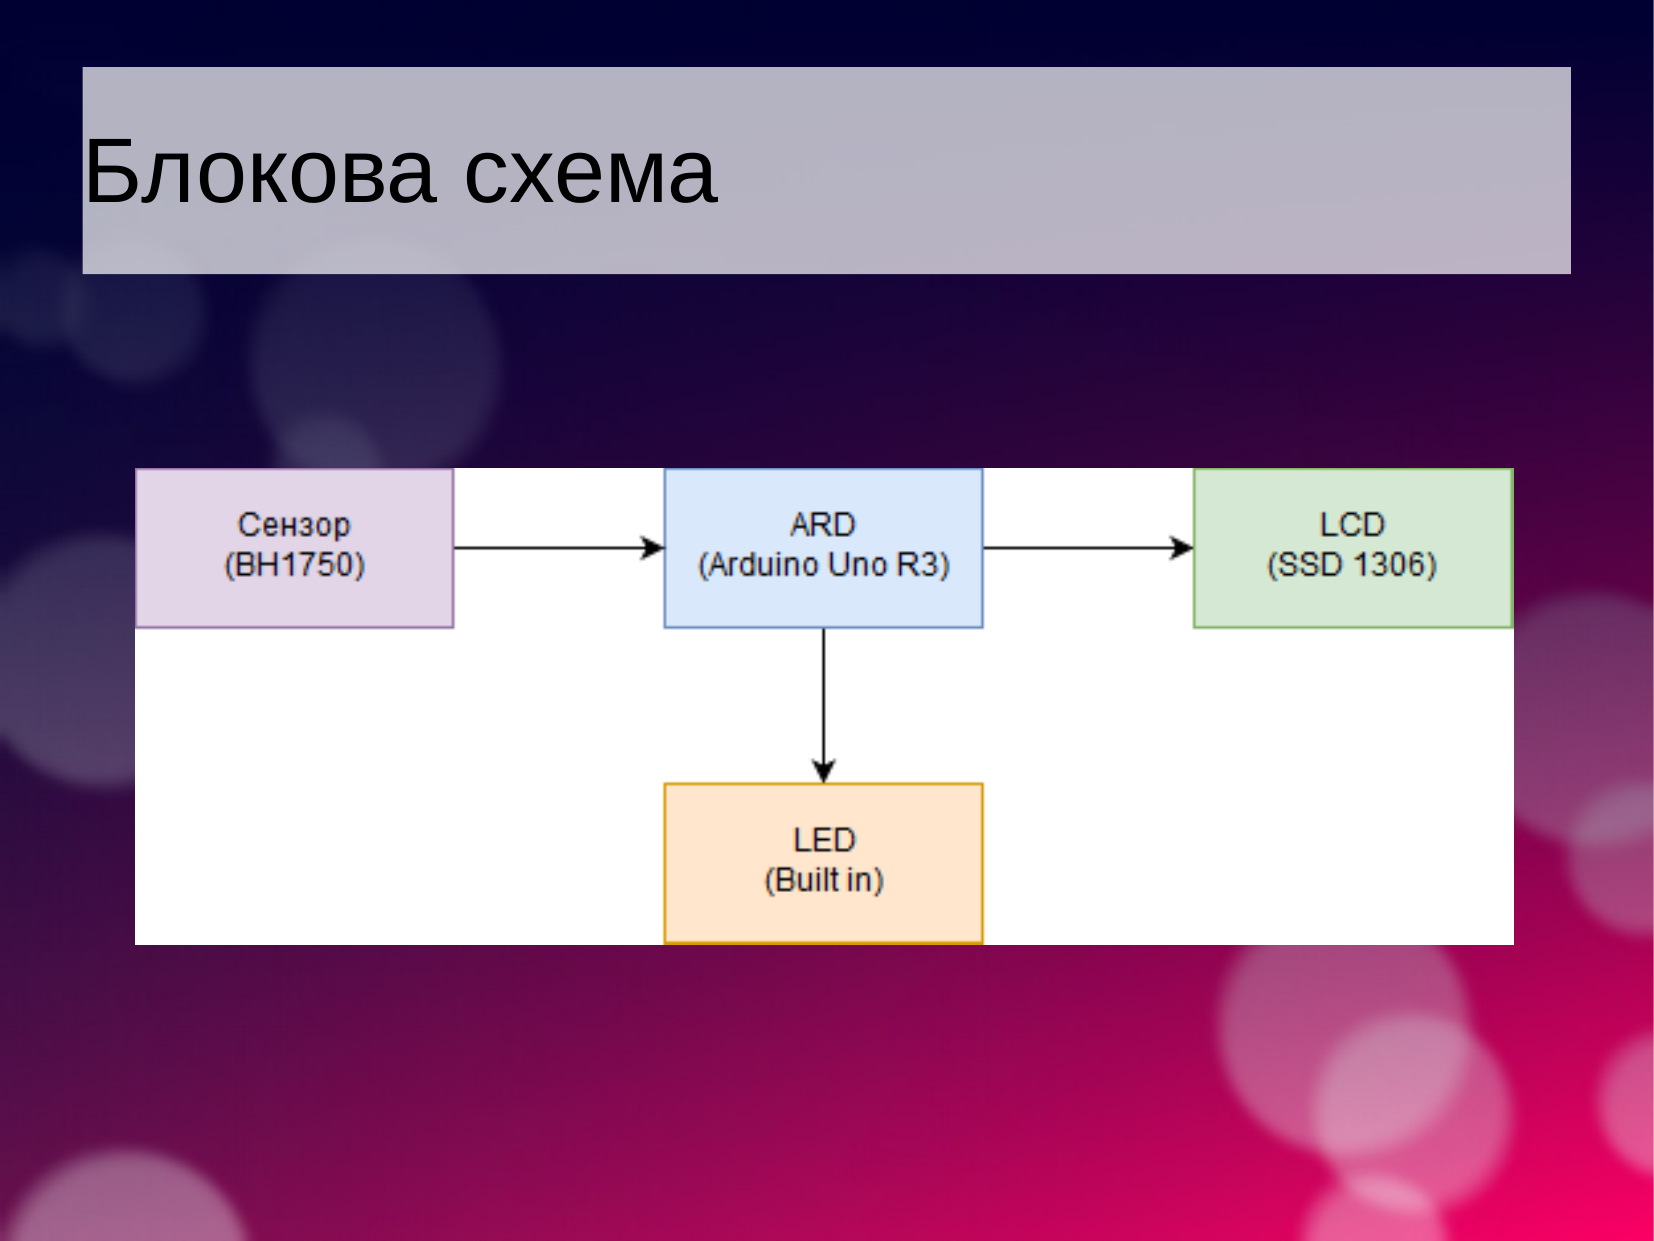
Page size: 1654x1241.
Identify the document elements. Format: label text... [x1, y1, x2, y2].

picture [0, 0, 1654, 1241]
title Блокова схема [82, 67, 1571, 275]
